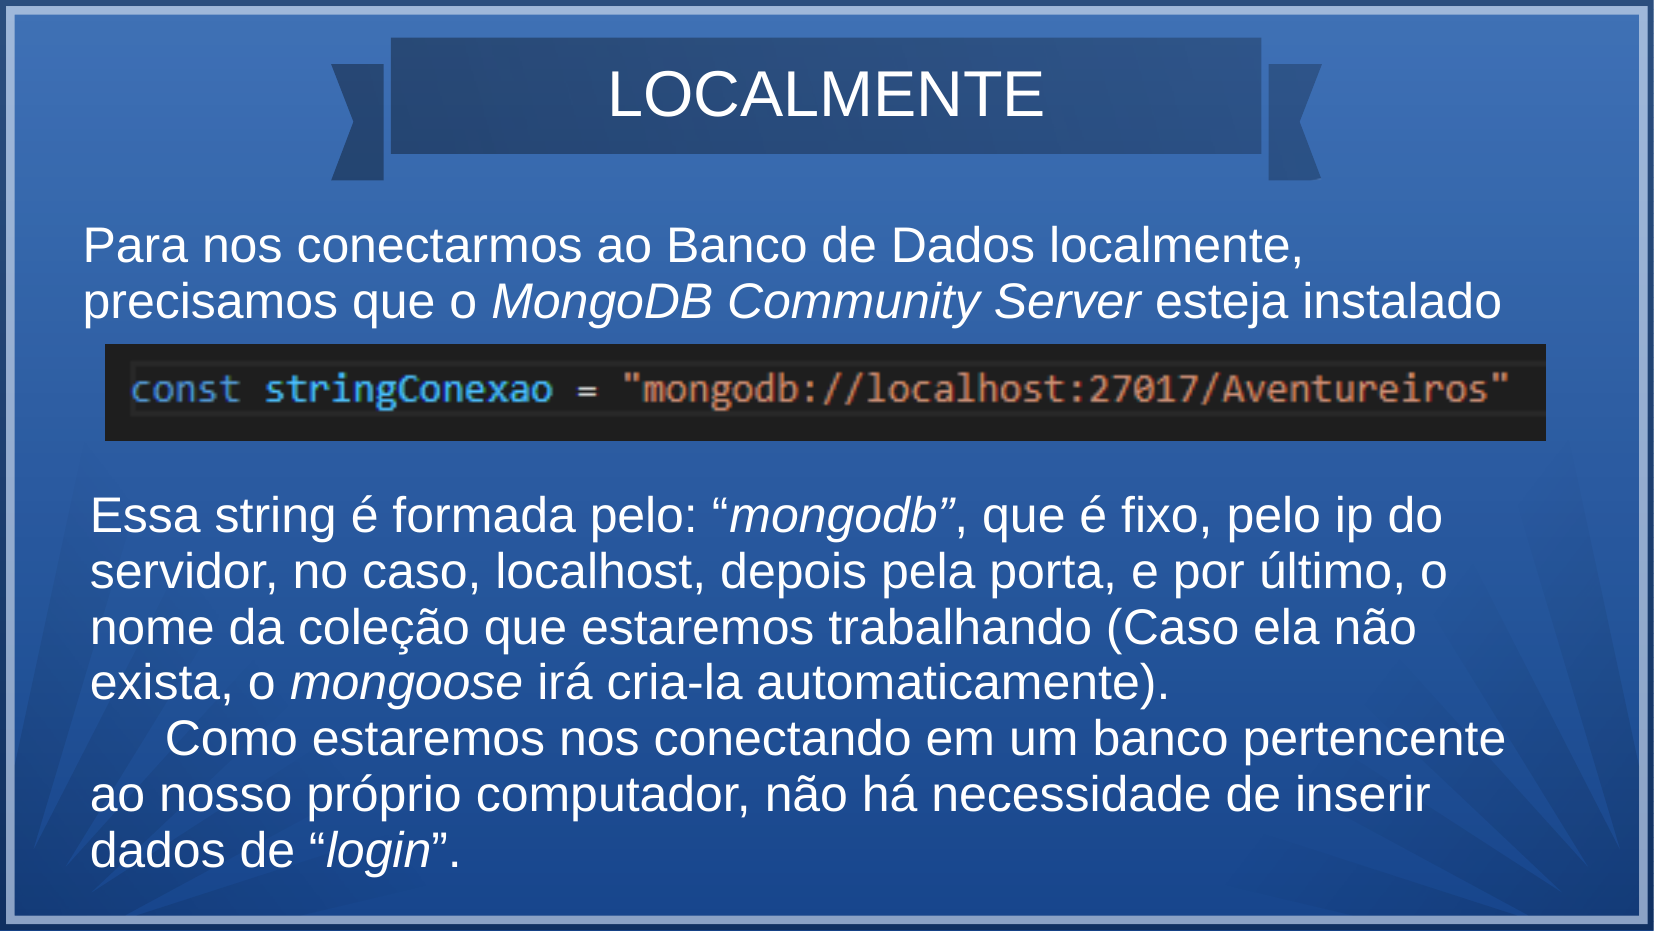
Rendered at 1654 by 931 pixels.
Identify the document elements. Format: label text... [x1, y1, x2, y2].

picture [105, 344, 1546, 441]
title LOCALMENTE [389, 35, 1264, 154]
text_box Essa string é formada pelo: “mongodb”, que é fixo, pelo ip do servidor, no caso, localhost, depois pela porta, e por último, o nome da coleção que estaremos trabalhando (Caso ela não exista, o mongoose irá cria-la automaticamente). Como estaremos nos conectando em um banco pertencente ao nosso próprio computador, não há necessidade de inserir dados de “login”. [75, 480, 1576, 886]
list Para nos conectarmos ao Banco de Dados localmente, precisamos que o MongoDB Community Server esteja instalado [82, 217, 1571, 346]
